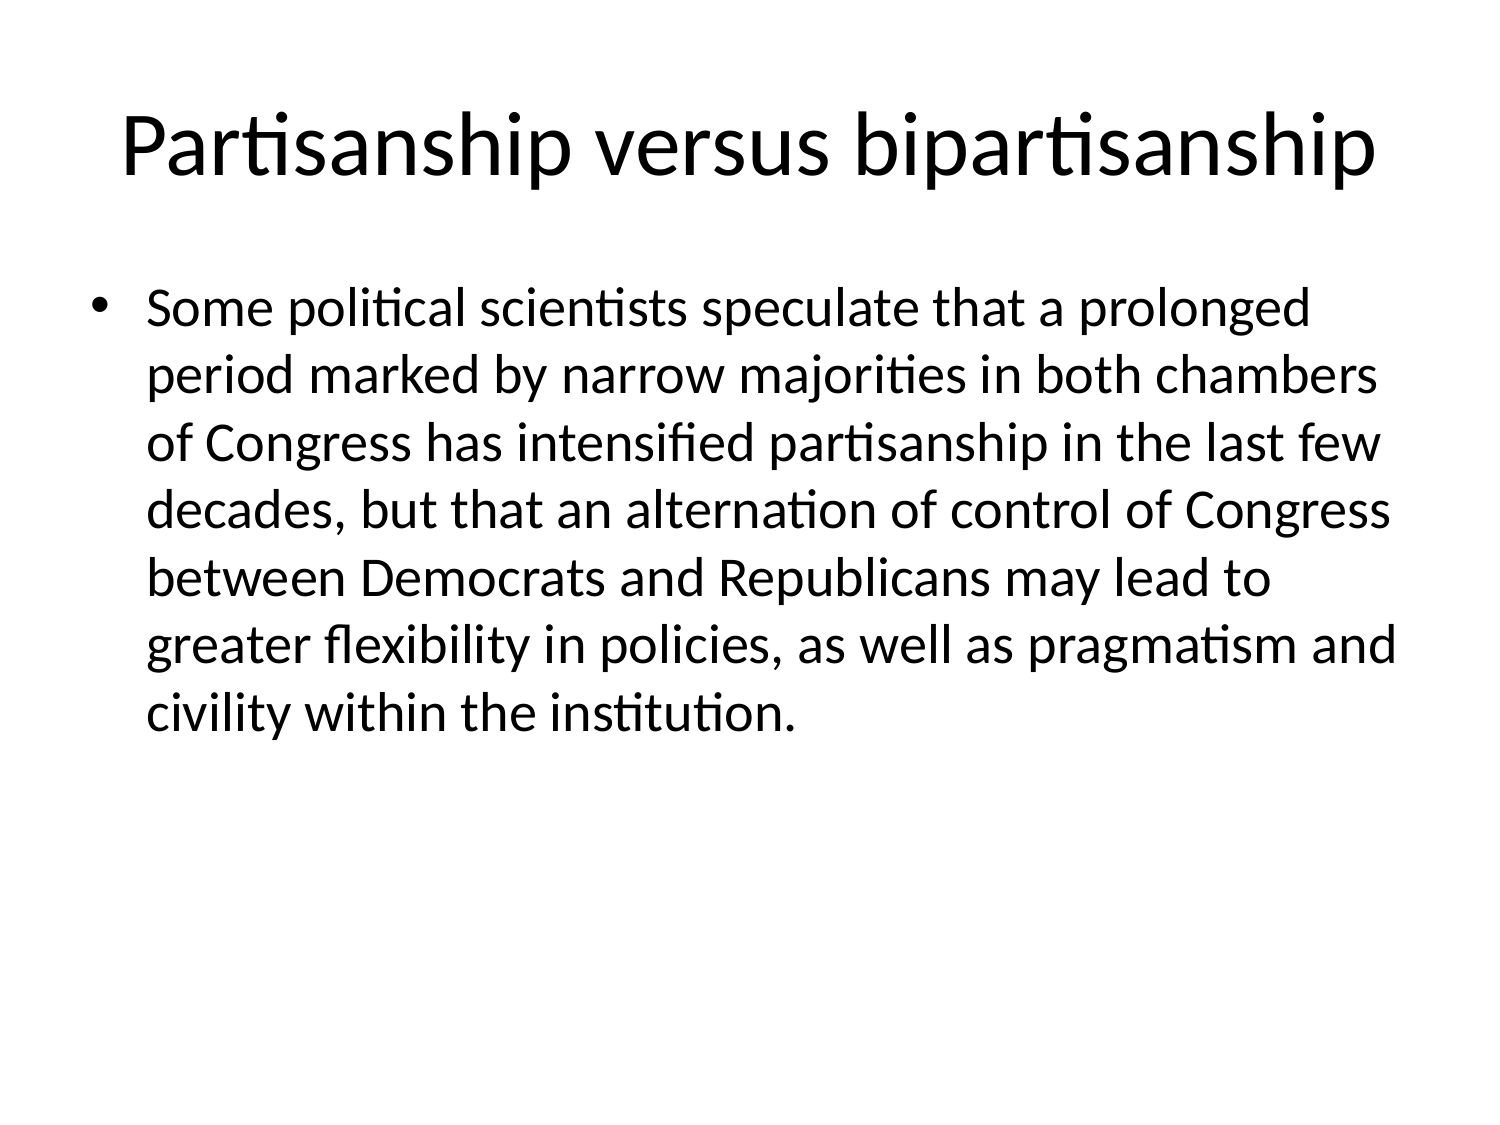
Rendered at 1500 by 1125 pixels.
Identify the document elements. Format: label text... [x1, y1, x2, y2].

title Partisanship versus bipartisanship [75, 45, 1425, 233]
list Some political scientists speculate that a prolonged period marked by narrow majorities in both chambers of Congress has intensified partisanship in the last few decades, but that an alternation of control of Congress between Democrats and Republicans may lead to greater flexibility in policies, as well as pragmatism and civility within the institution. [75, 262, 1425, 1005]
